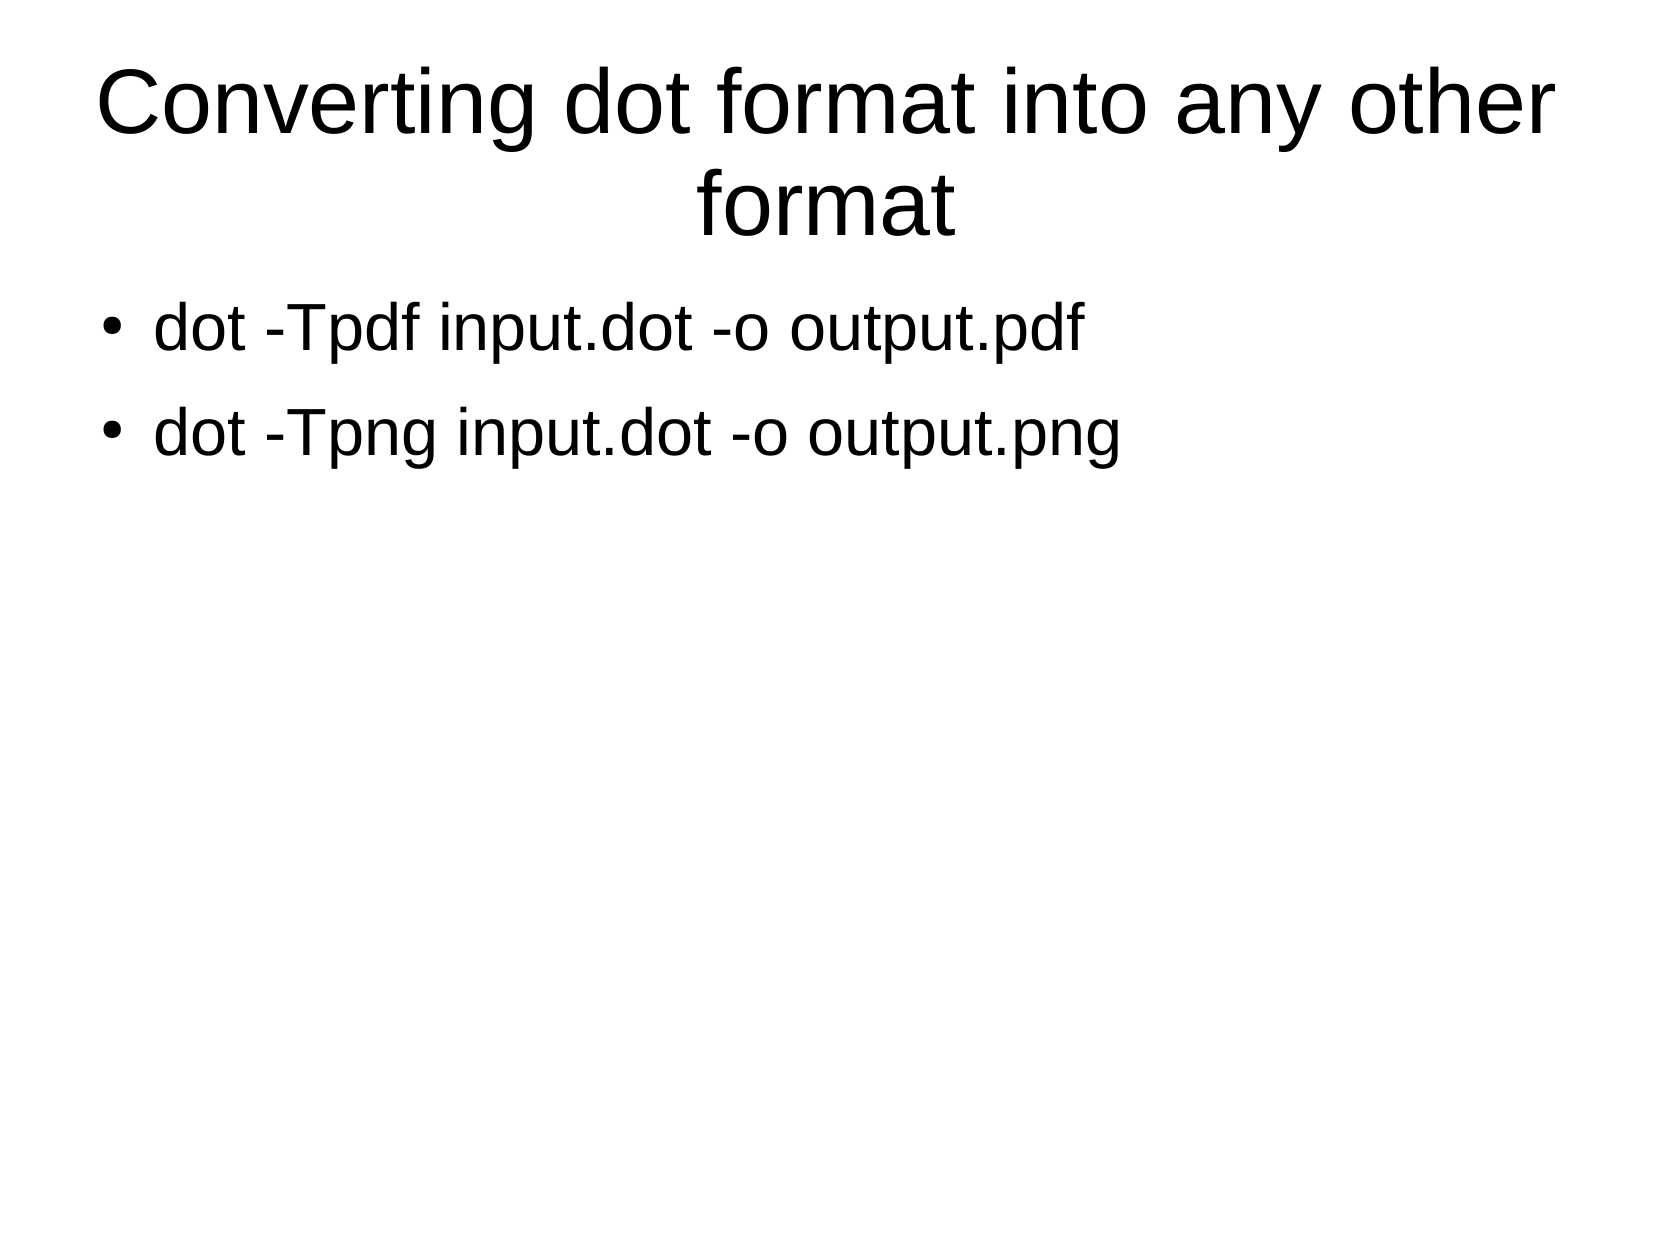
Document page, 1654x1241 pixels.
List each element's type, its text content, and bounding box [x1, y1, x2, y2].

list dot -Tpdf input.dot -o output.pdf dot -Tpng input.dot -o output.png [82, 290, 1571, 1010]
title Converting dot format into any other format [82, 49, 1571, 257]
